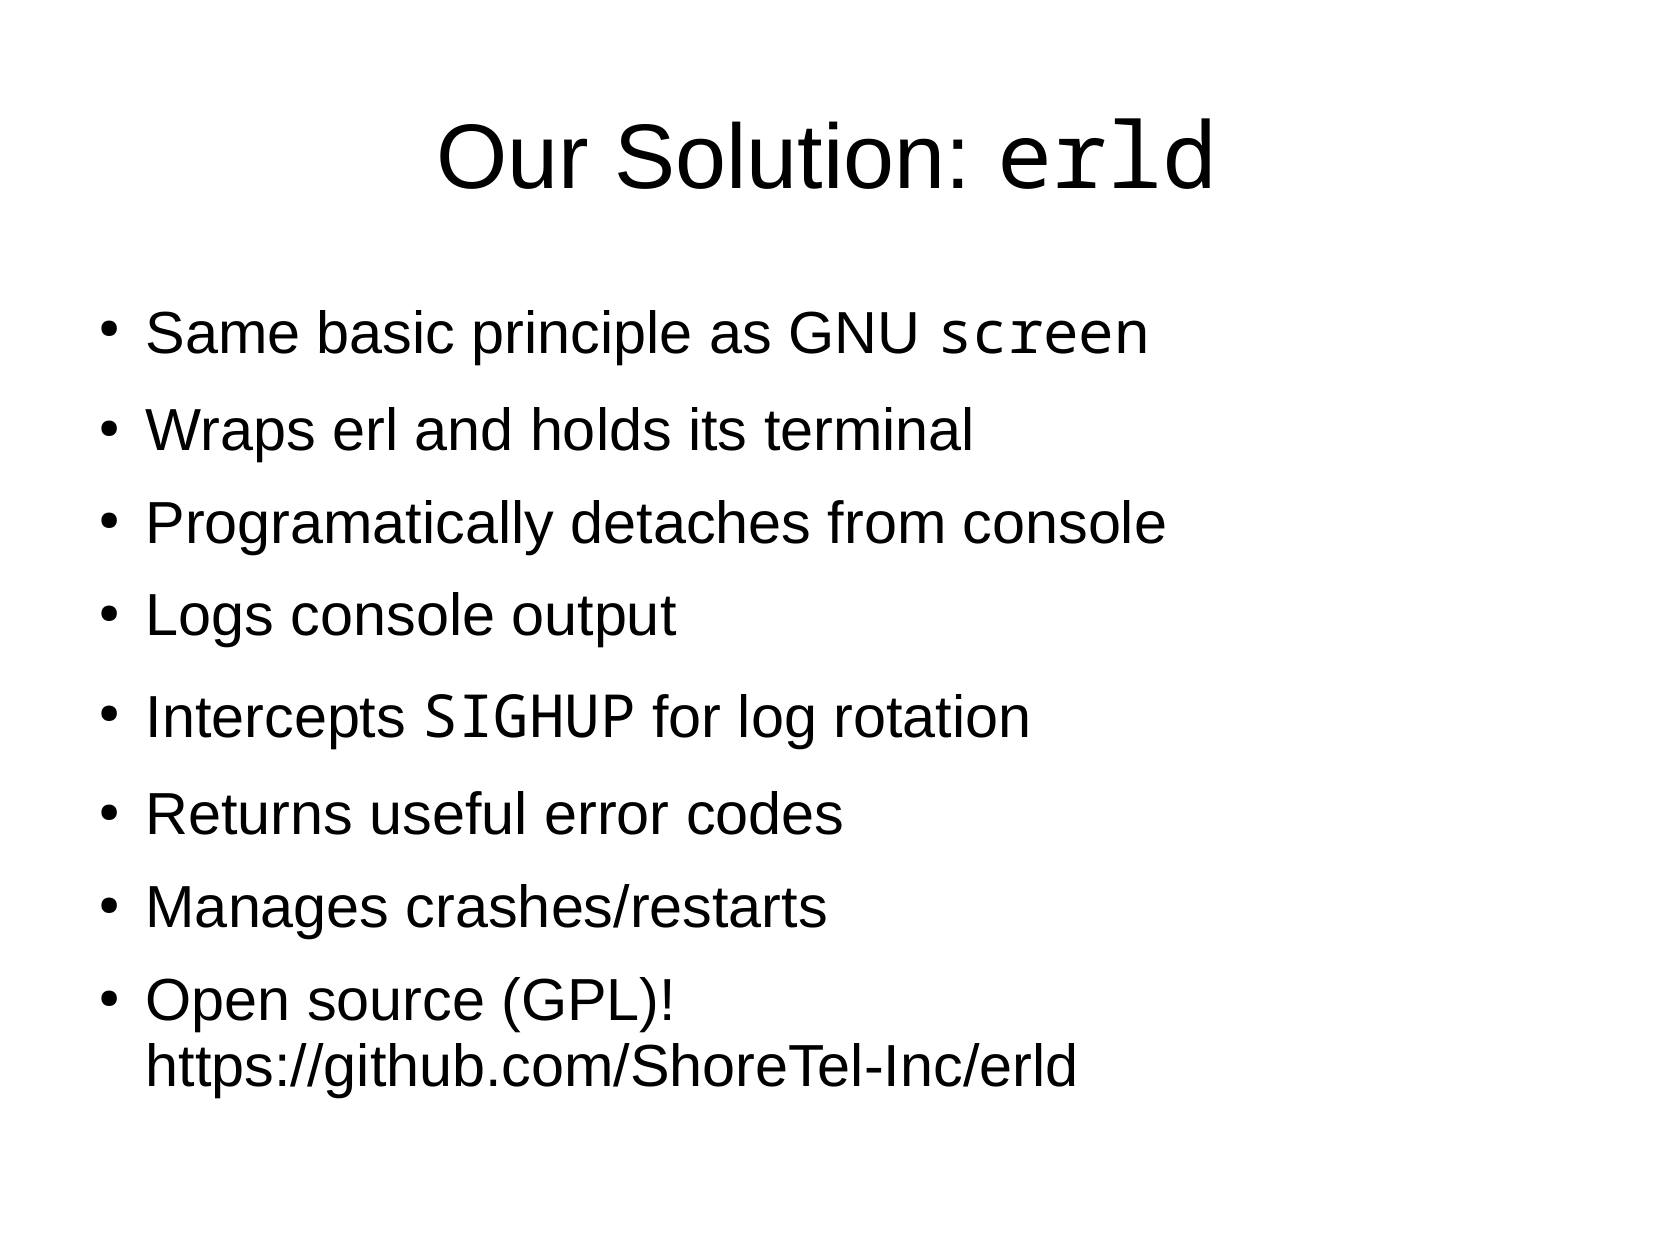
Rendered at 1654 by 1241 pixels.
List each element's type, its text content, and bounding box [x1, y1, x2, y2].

list Same basic principle as GNU screen Wraps erl and holds its terminal Programatically detaches from console Logs console output Intercepts SIGHUP for log rotation Returns useful error codes Manages crashes/restarts Open source (GPL)! https://github.com/ShoreTel-Inc/erld [82, 290, 1571, 1109]
title Our Solution: erld [82, 49, 1571, 257]
